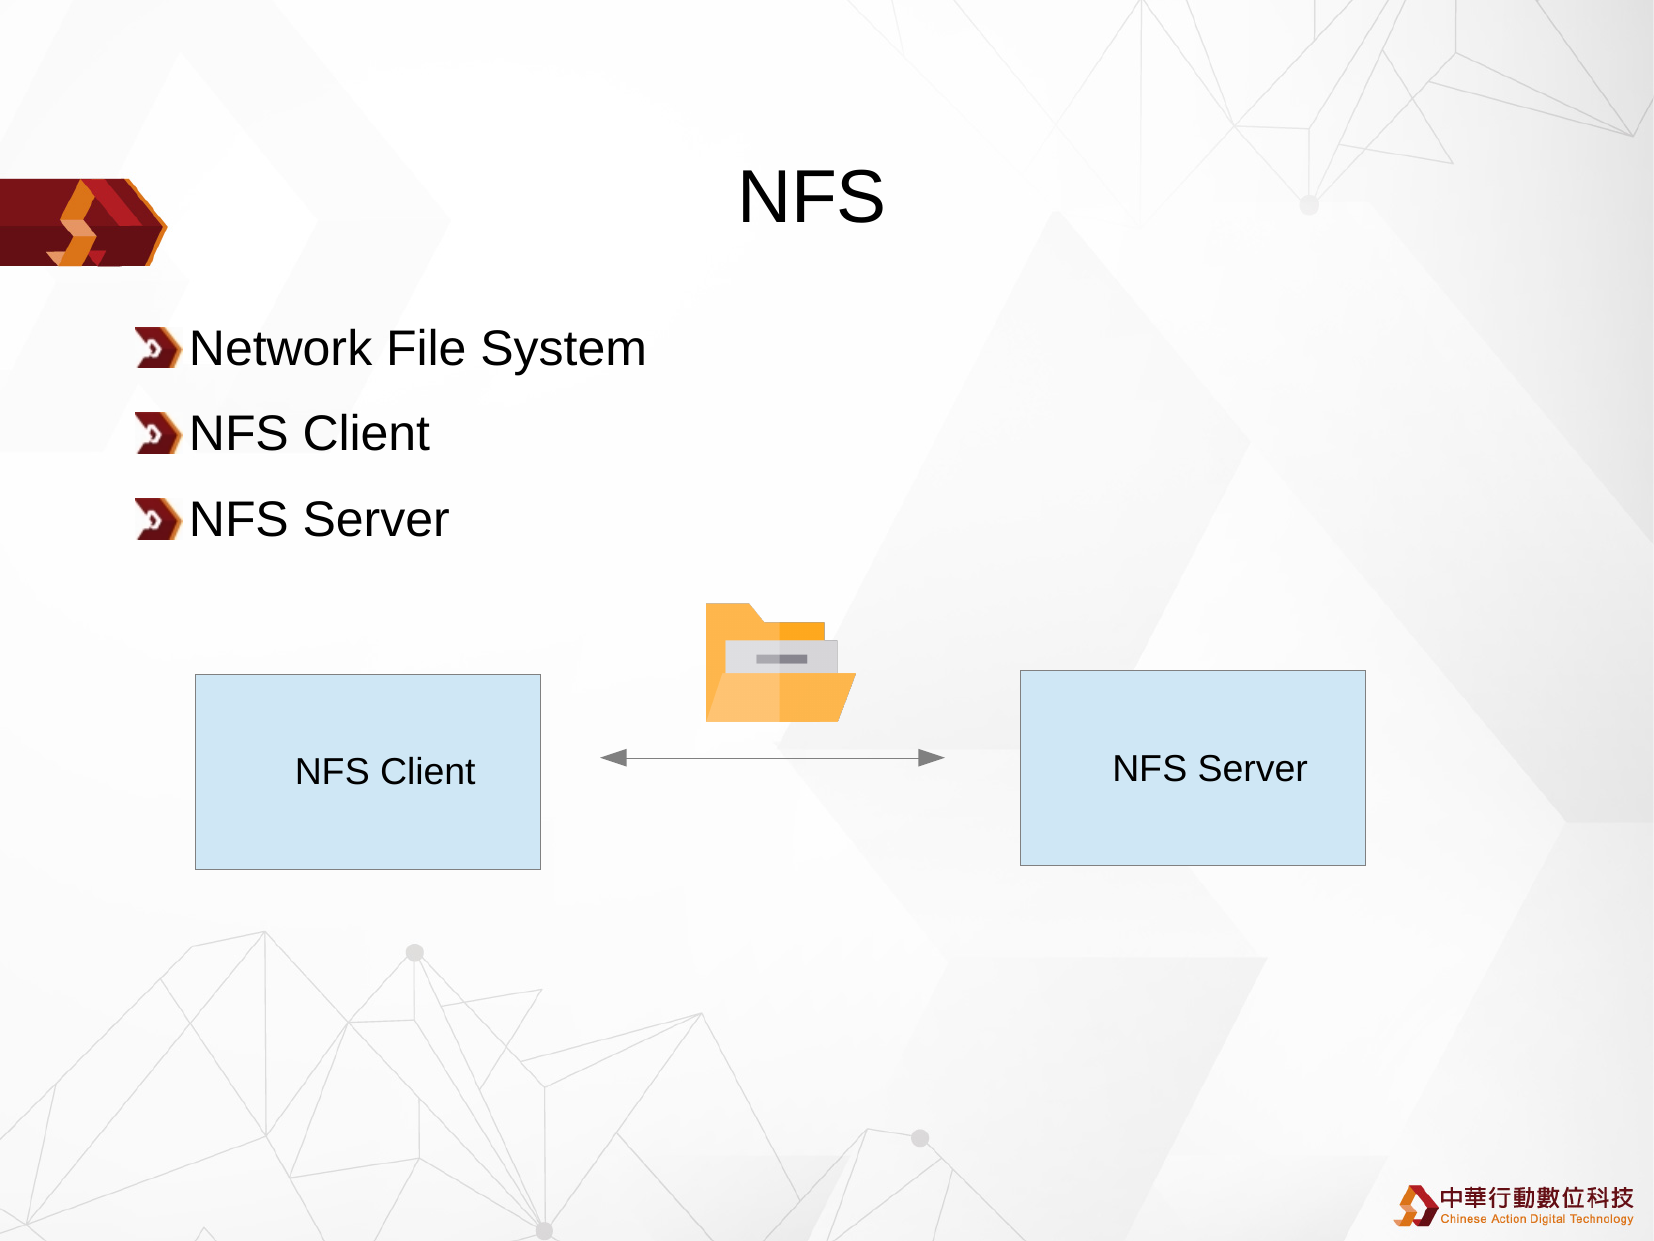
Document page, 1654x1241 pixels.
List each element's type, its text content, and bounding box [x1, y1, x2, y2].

text_box NFS Client [195, 674, 541, 870]
title NFS [118, 112, 1506, 281]
picture [0, 0, 1654, 1241]
text_box NFS Server [1020, 670, 1366, 866]
list Network File System NFS Client NFS Server [118, 319, 1571, 1040]
